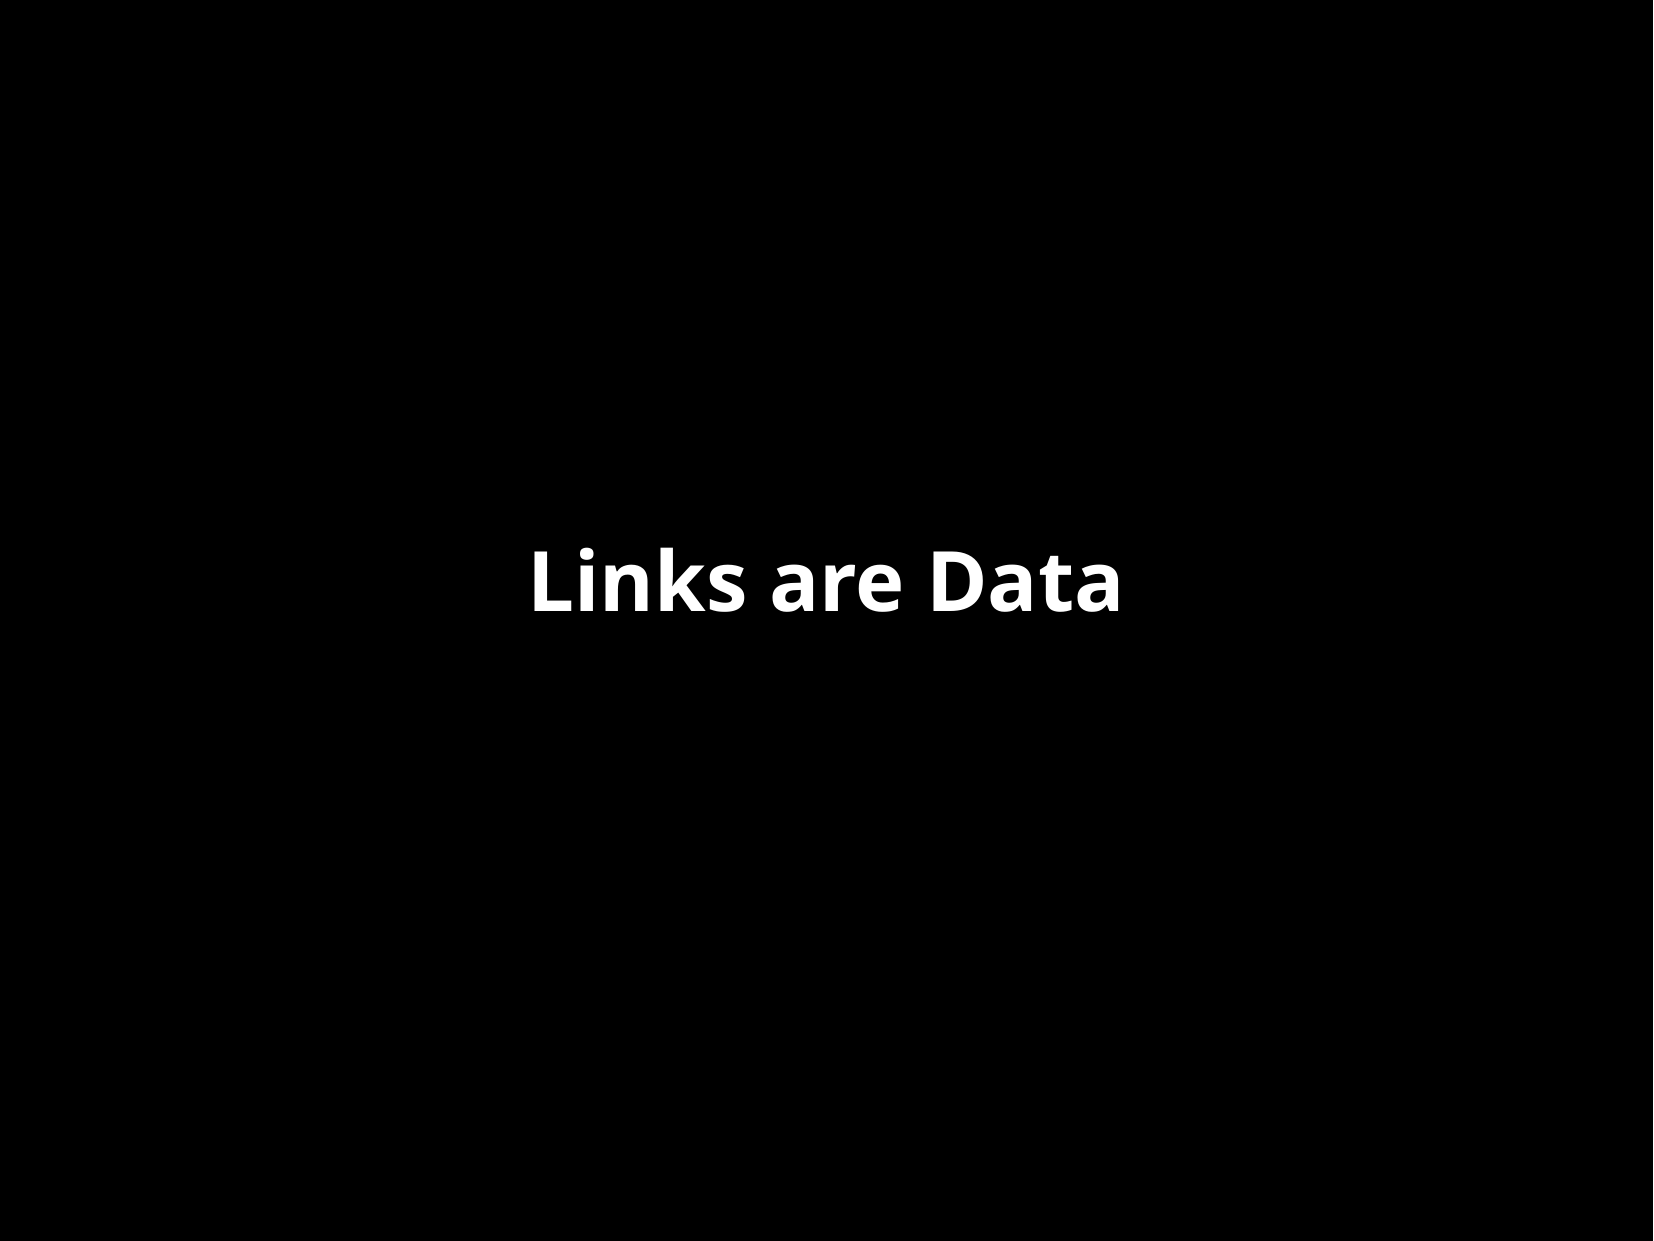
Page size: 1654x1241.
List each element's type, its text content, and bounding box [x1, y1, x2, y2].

subtitle Links are Data [82, 49, 1571, 1109]
